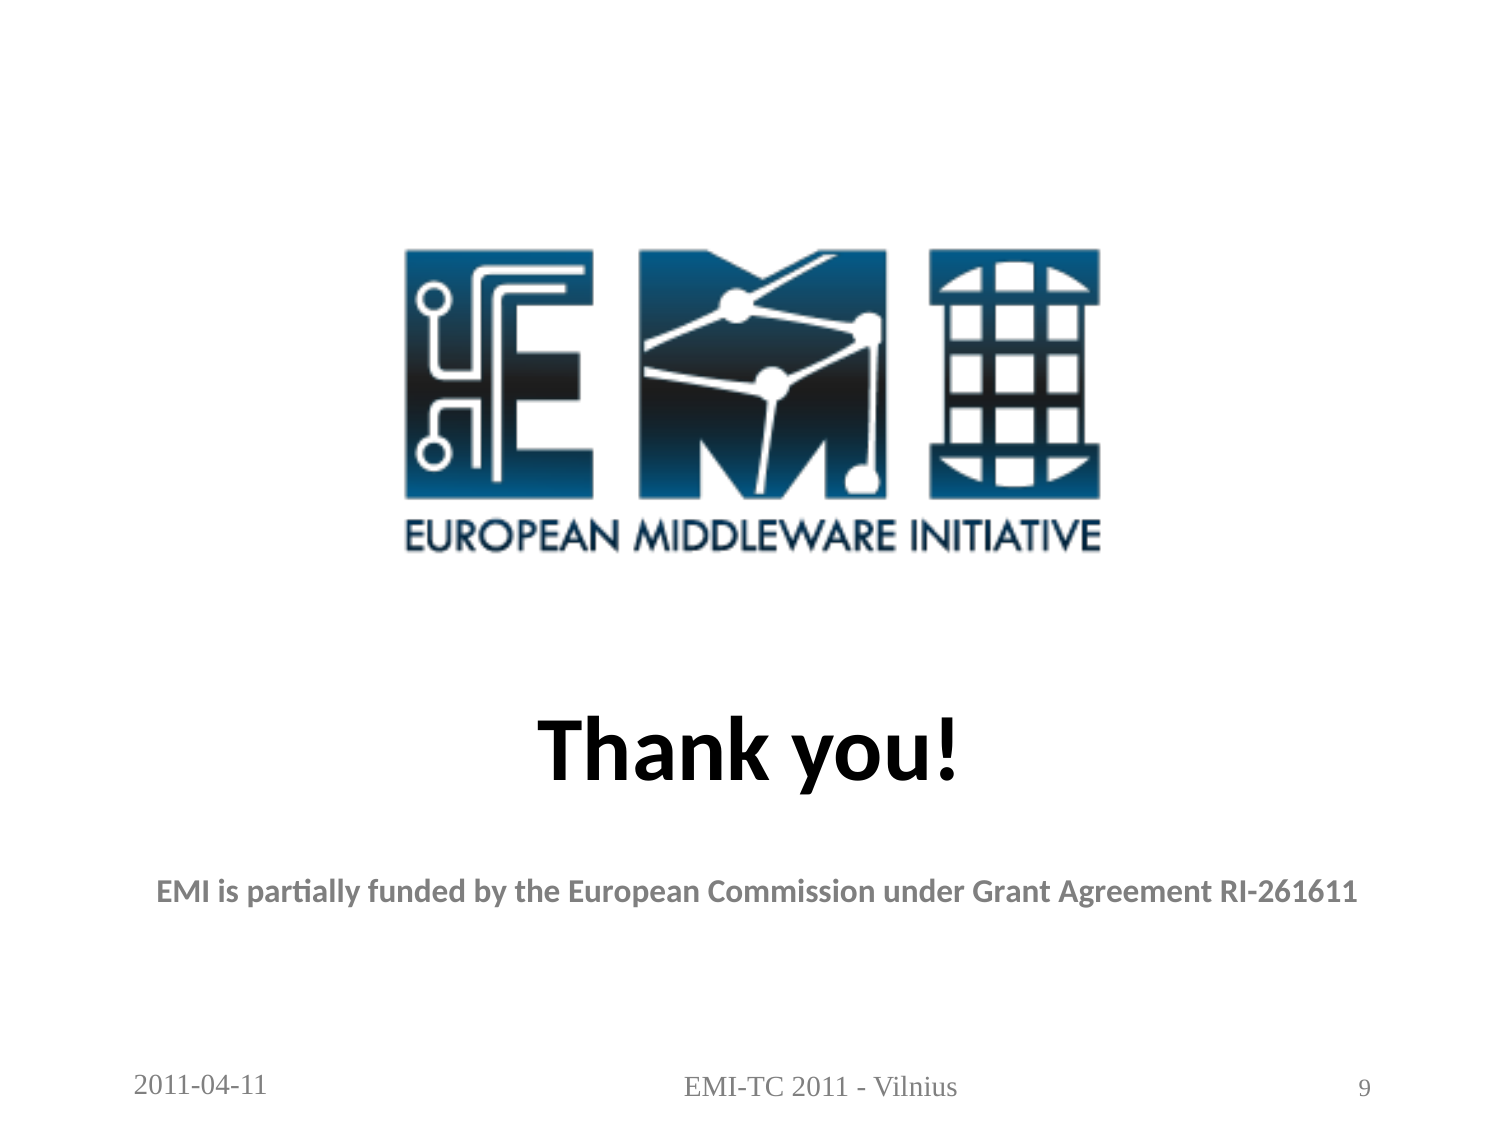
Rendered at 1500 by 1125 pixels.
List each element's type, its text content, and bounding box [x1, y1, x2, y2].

picture [250, 199, 1251, 620]
title Thank you! [0, 681, 1500, 818]
